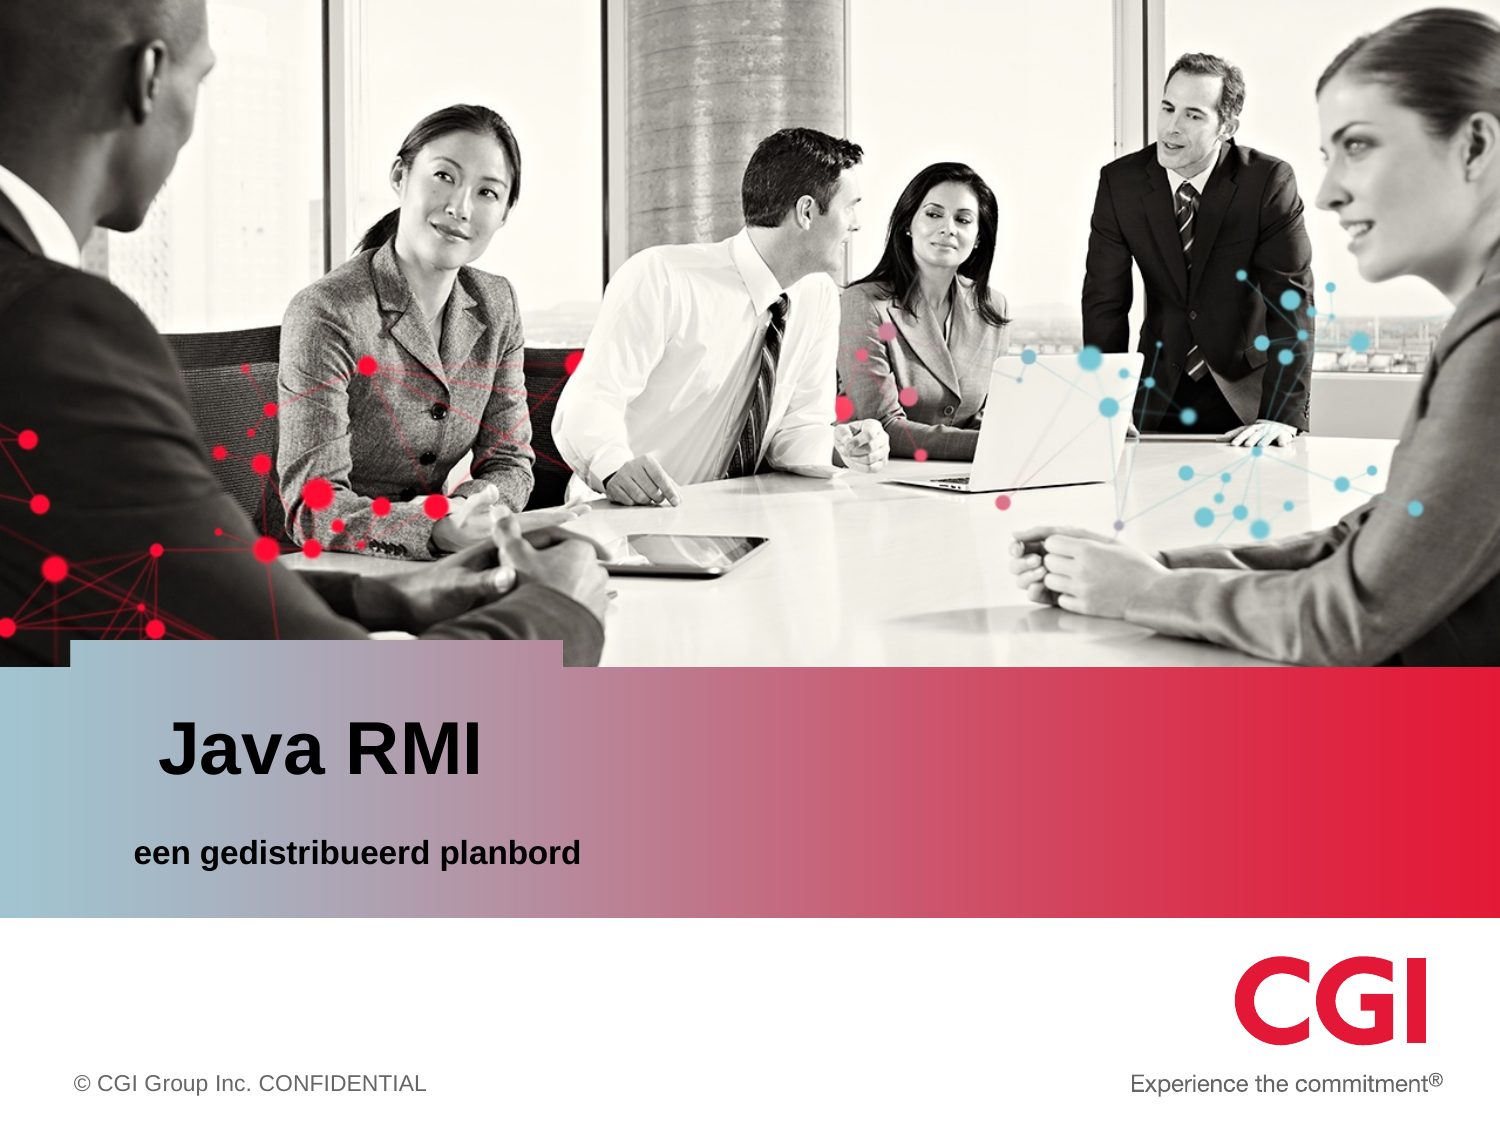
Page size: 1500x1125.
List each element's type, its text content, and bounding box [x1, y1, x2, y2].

text_box [227, 499, 916, 639]
title Java RMI een gedistribueerd planbord [37, 698, 605, 881]
picture [0, 0, 1500, 918]
